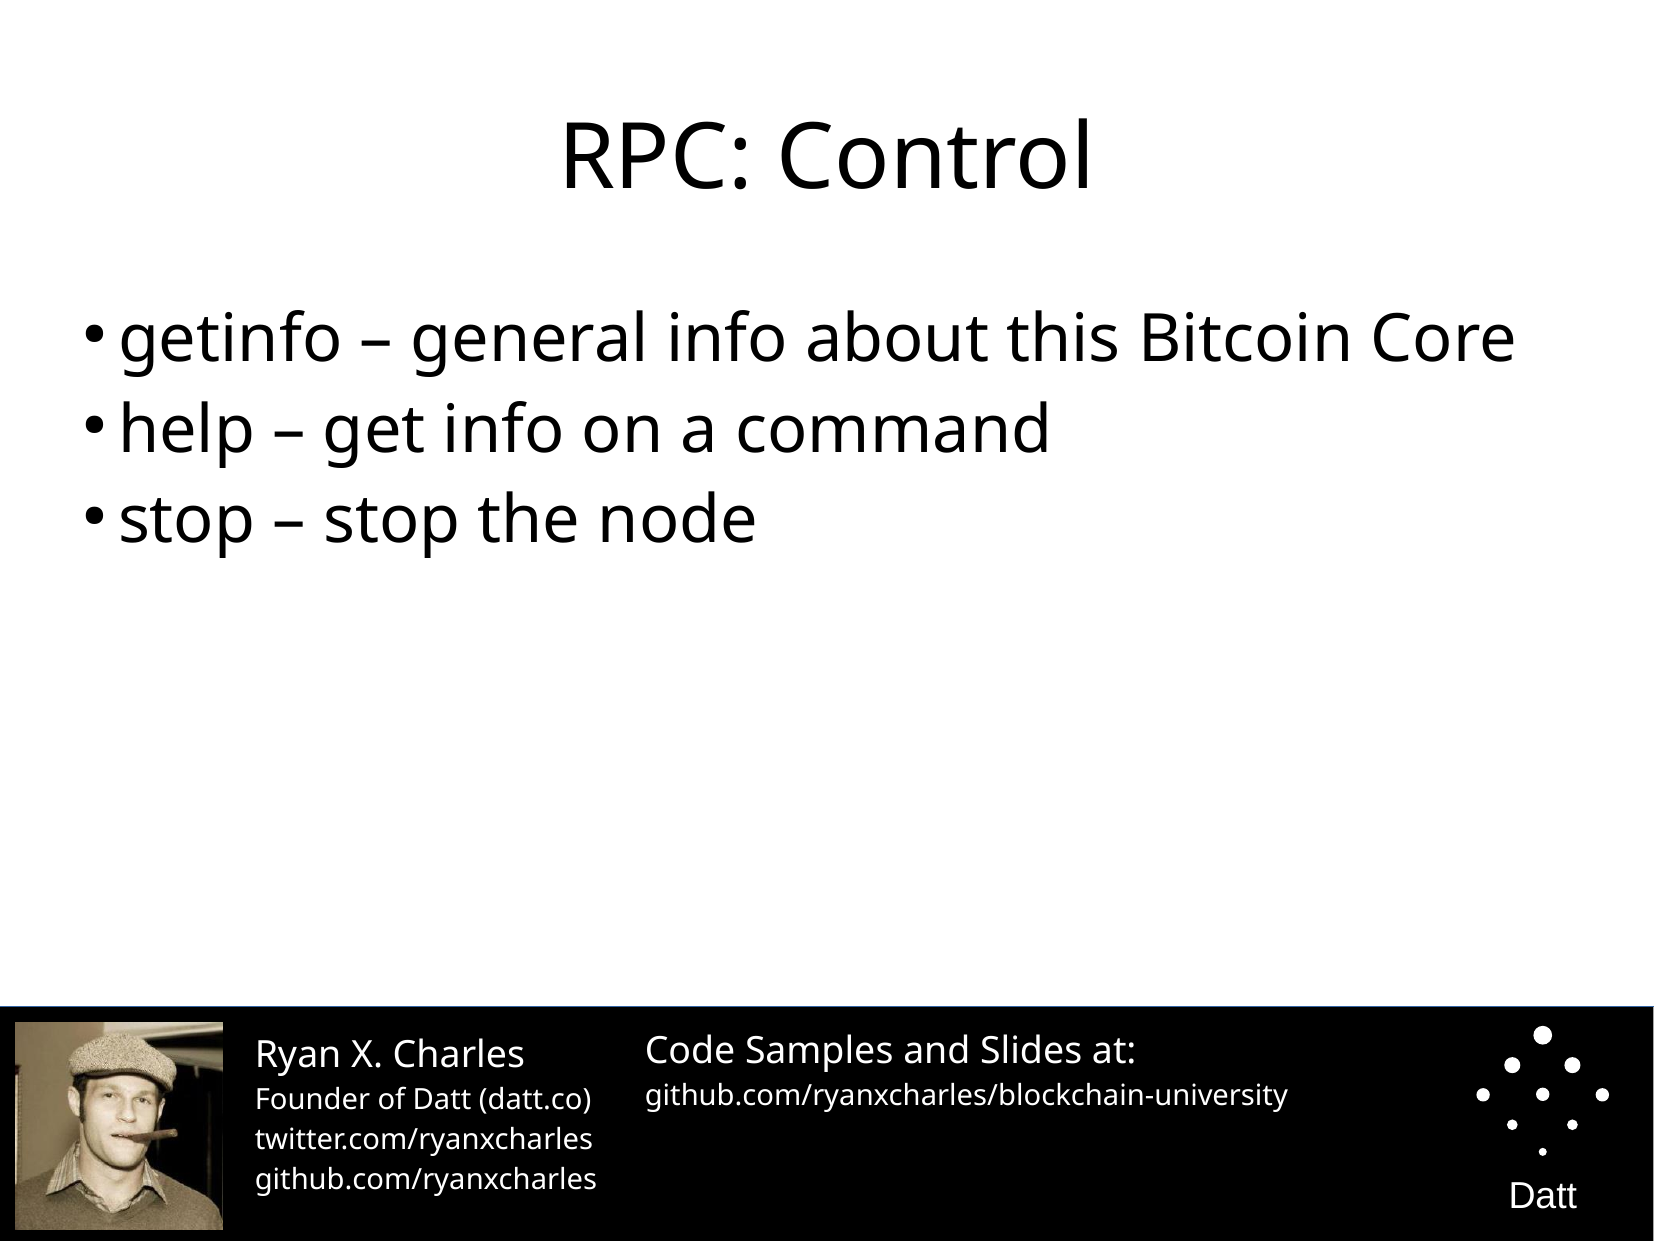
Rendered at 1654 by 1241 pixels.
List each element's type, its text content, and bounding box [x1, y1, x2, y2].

text_box Ryan X. Charles Founder of Datt (datt.co) twitter.com/ryanxcharles github.com/ryanxcharles [240, 1020, 976, 1241]
text_box [0, 1006, 1654, 1241]
text_box Code Samples and Slides at: github.com/ryanxcharles/blockchain-university [630, 1015, 1403, 1156]
title RPC: Control [82, 49, 1571, 257]
subtitle getinfo – general info about this Bitcoin Core help – get info on a command stop – stop the node [82, 290, 1571, 1006]
picture [1475, 1023, 1611, 1159]
text_box Datt [1452, 1167, 1633, 1241]
picture [15, 1022, 223, 1231]
